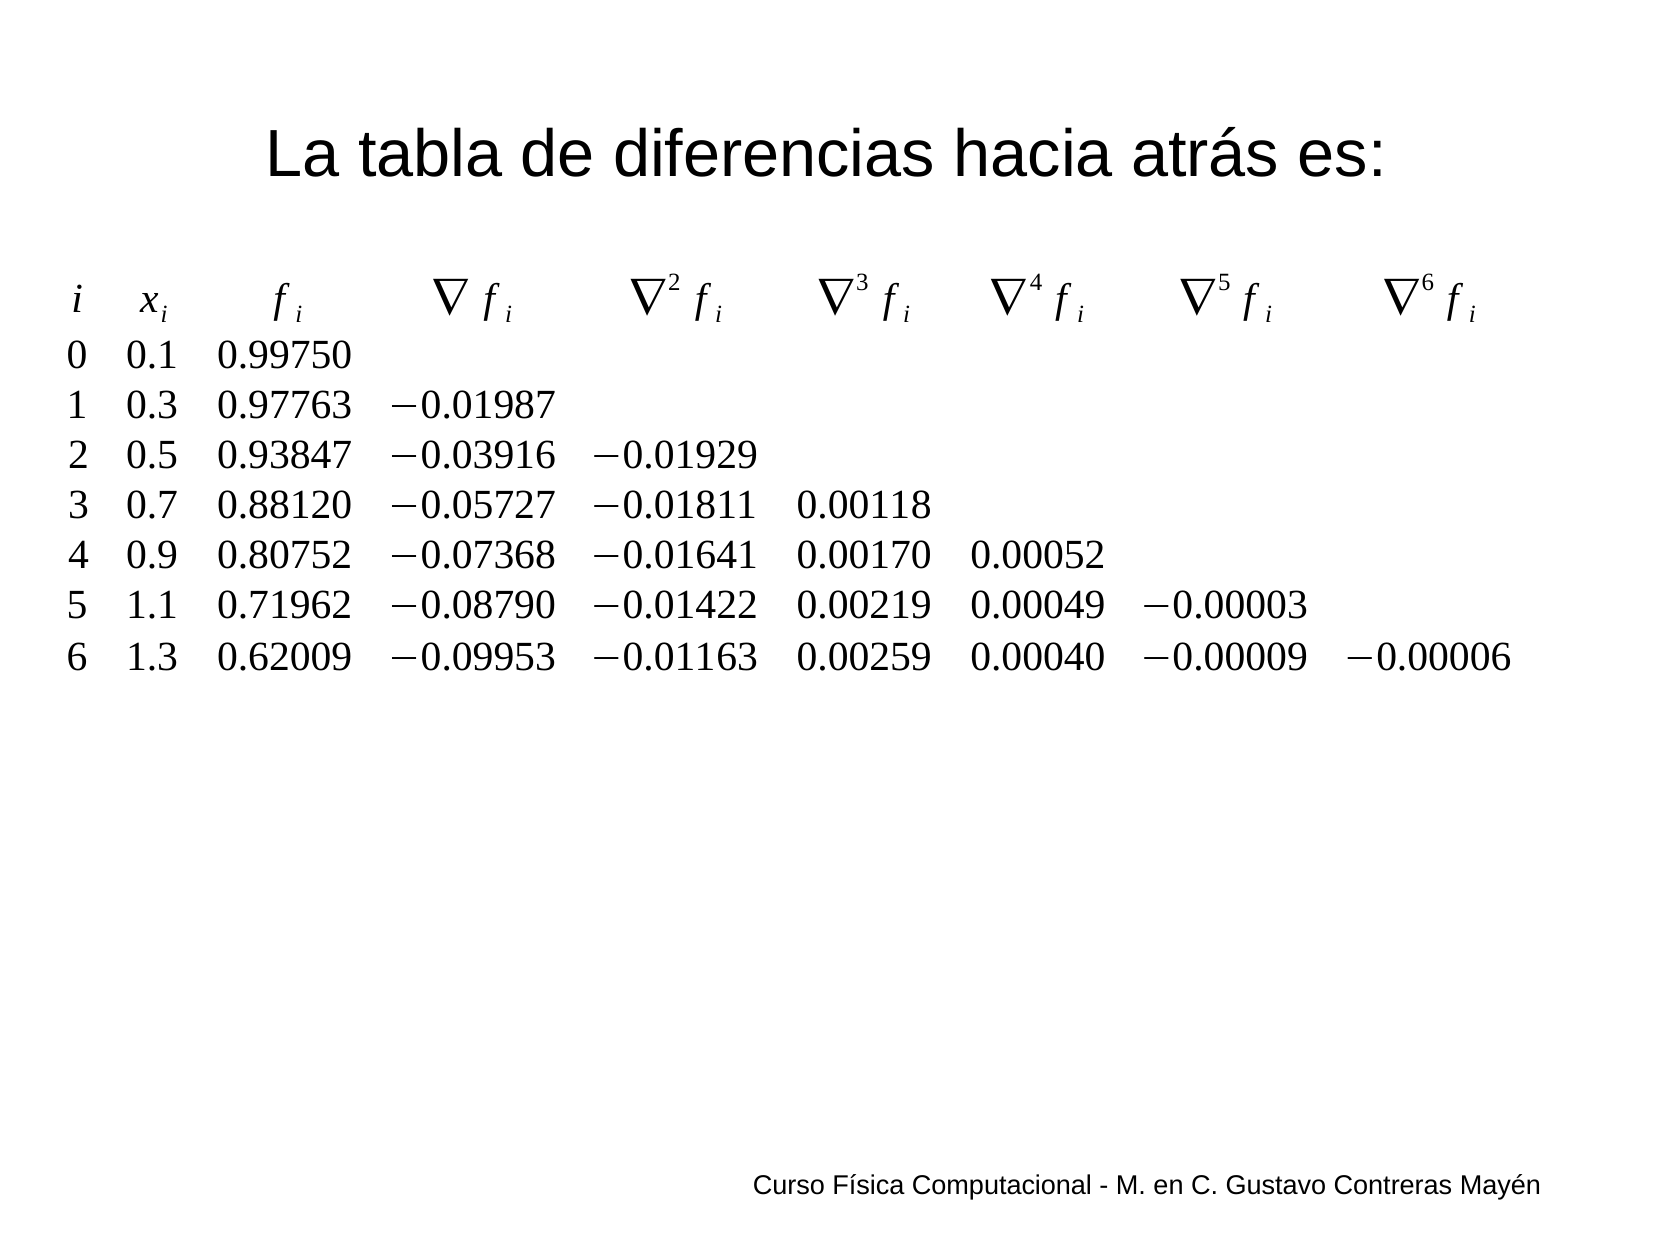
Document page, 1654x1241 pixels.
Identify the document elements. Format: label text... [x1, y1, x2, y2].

title La tabla de diferencias hacia atrás es: [82, 49, 1571, 257]
chart [60, 265, 1518, 680]
